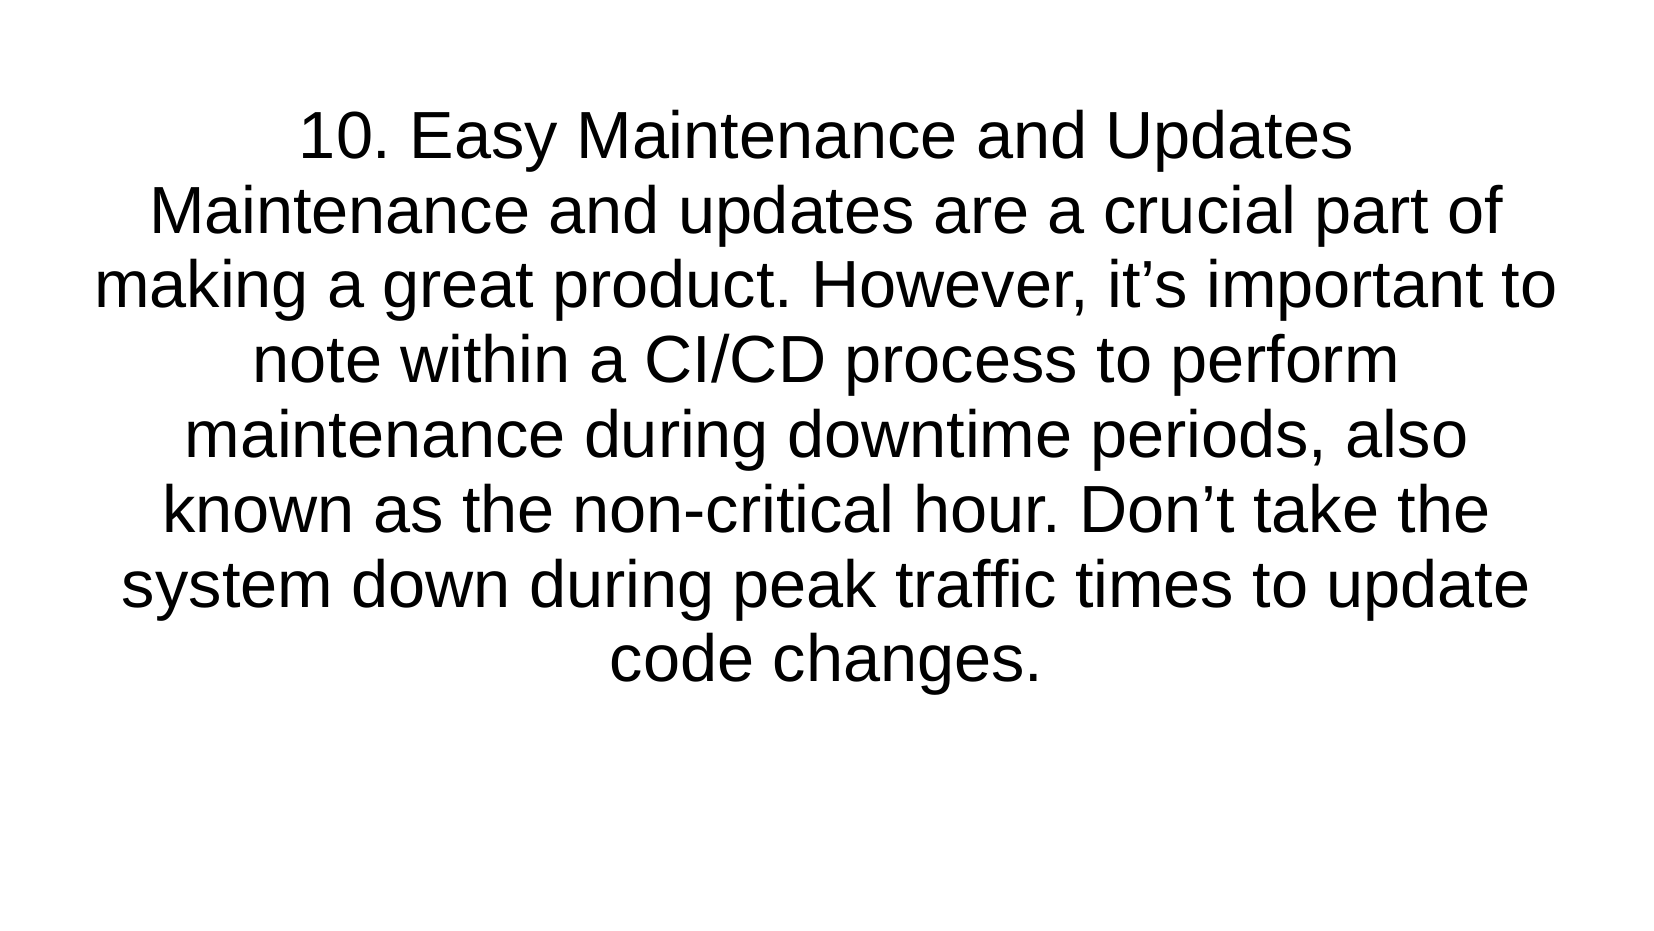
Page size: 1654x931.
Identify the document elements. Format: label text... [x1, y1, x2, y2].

subtitle 10. Easy Maintenance and Updates Maintenance and updates are a crucial part of making a great product. However, it’s important to note within a CI/CD process to perform maintenance during downtime periods, also known as the non-critical hour. Don’t take the system down during peak traffic times to update code changes. [82, 37, 1571, 757]
